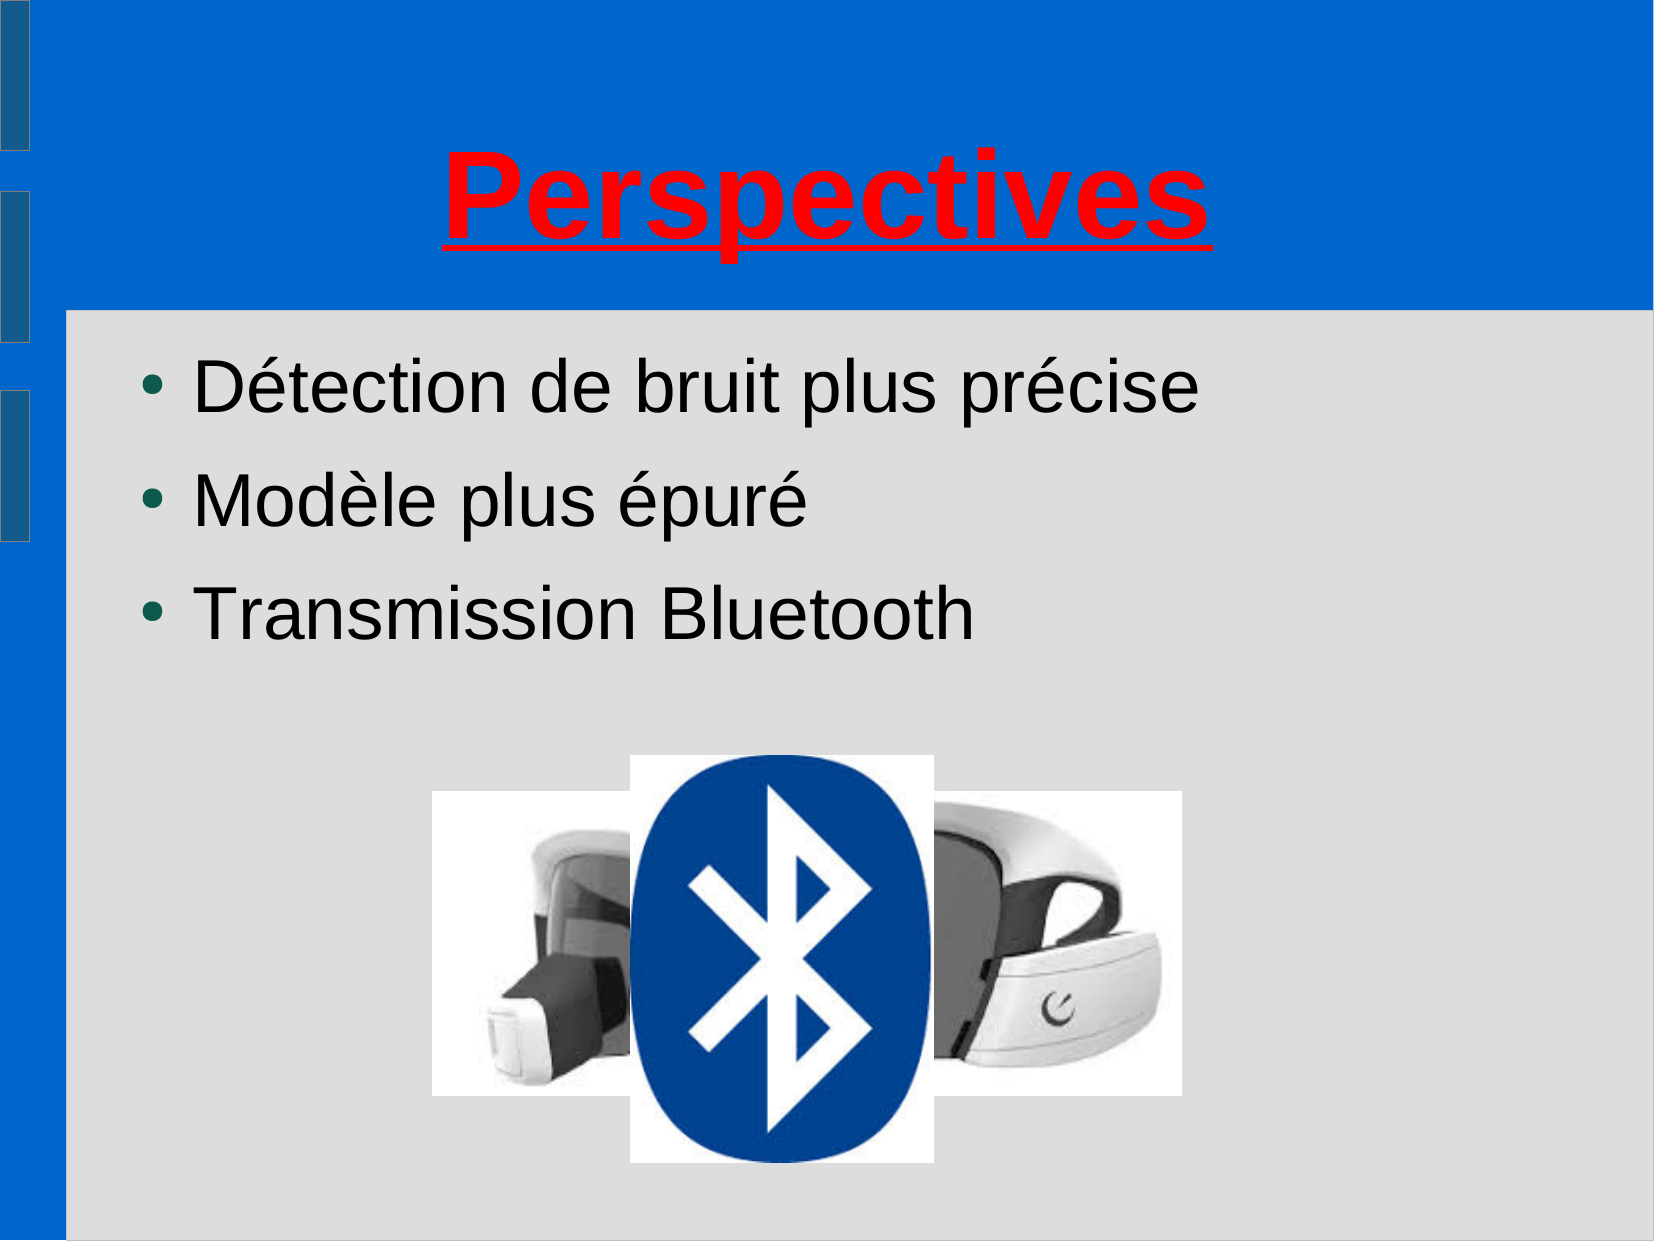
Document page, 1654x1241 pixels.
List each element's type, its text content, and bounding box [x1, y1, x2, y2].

list Détection de bruit plus précise Modèle plus épuré Transmission Bluetooth [121, 344, 1534, 1127]
picture [432, 755, 1182, 1163]
title Perspectives [121, 91, 1534, 299]
